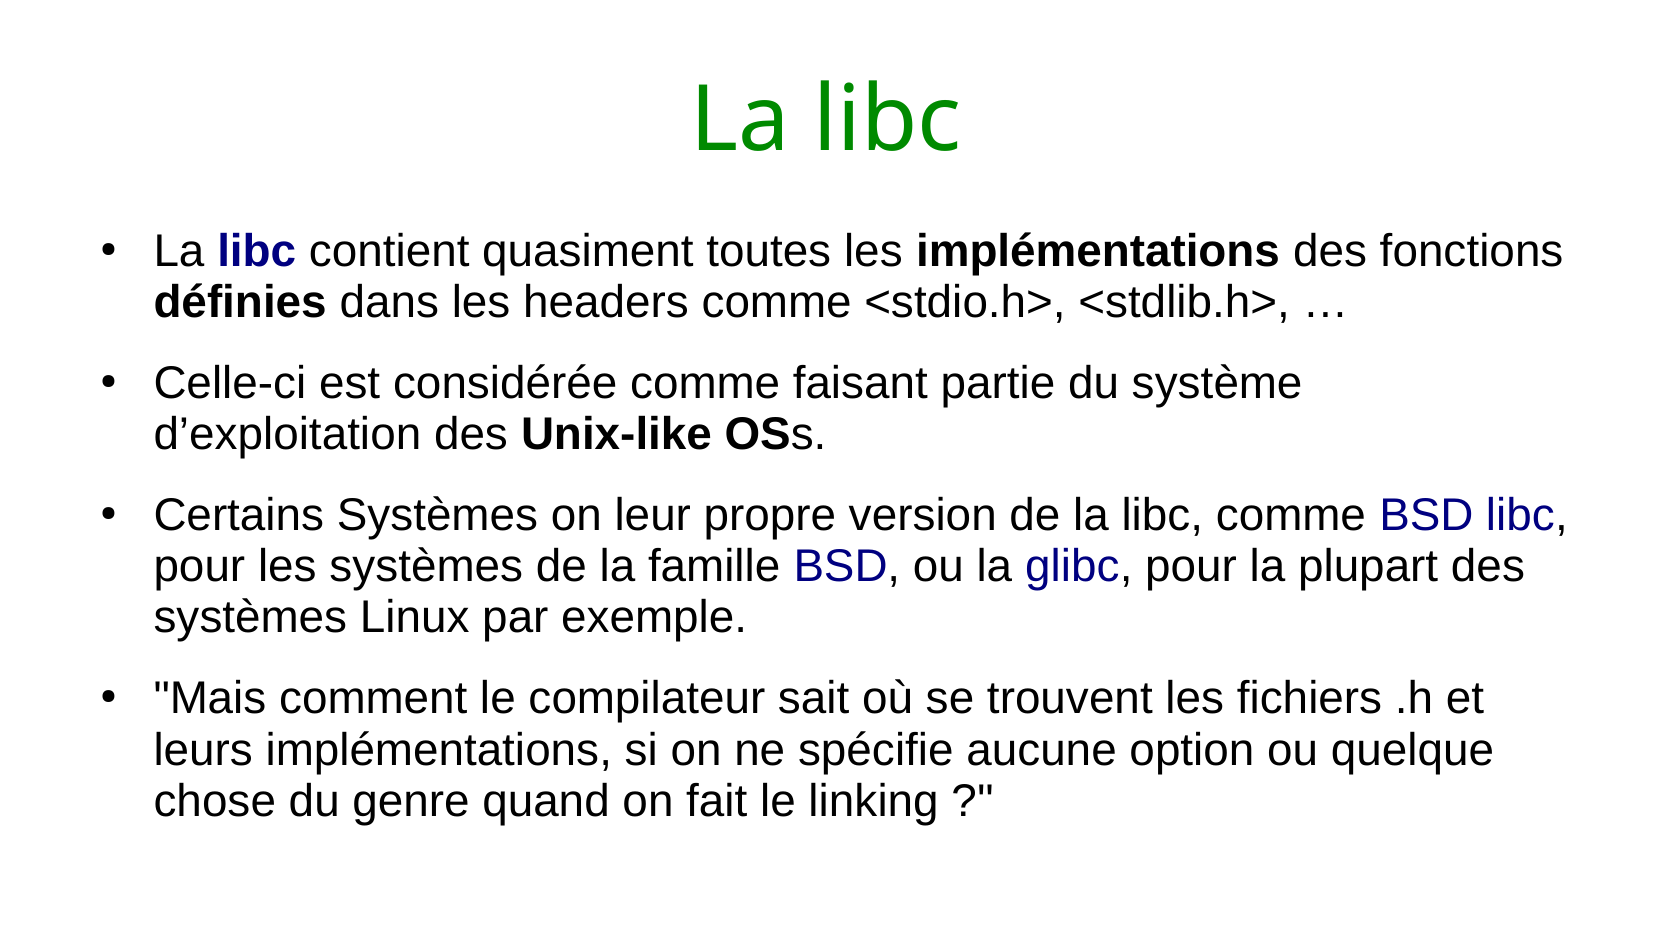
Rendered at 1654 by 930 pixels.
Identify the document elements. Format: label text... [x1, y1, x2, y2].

list La libc contient quasiment toutes les implémentations des fonctions définies dans les headers comme <stdio.h>, <stdlib.h>, … Celle-ci est considérée comme faisant partie du système d’exploitation des Unix-like OSs. Certains Systèmes on leur propre version de la libc, comme BSD libc, pour les systèmes de la famille BSD, ou la glibc, pour la plupart des systèmes Linux par exemple. "Mais comment le compilateur sait où se trouvent les fichiers .h et leurs implémentations, si on ne spécifie aucune option ou quelque chose du genre quand on fait le linking ?" [82, 224, 1571, 930]
title La libc [82, 37, 1571, 193]
